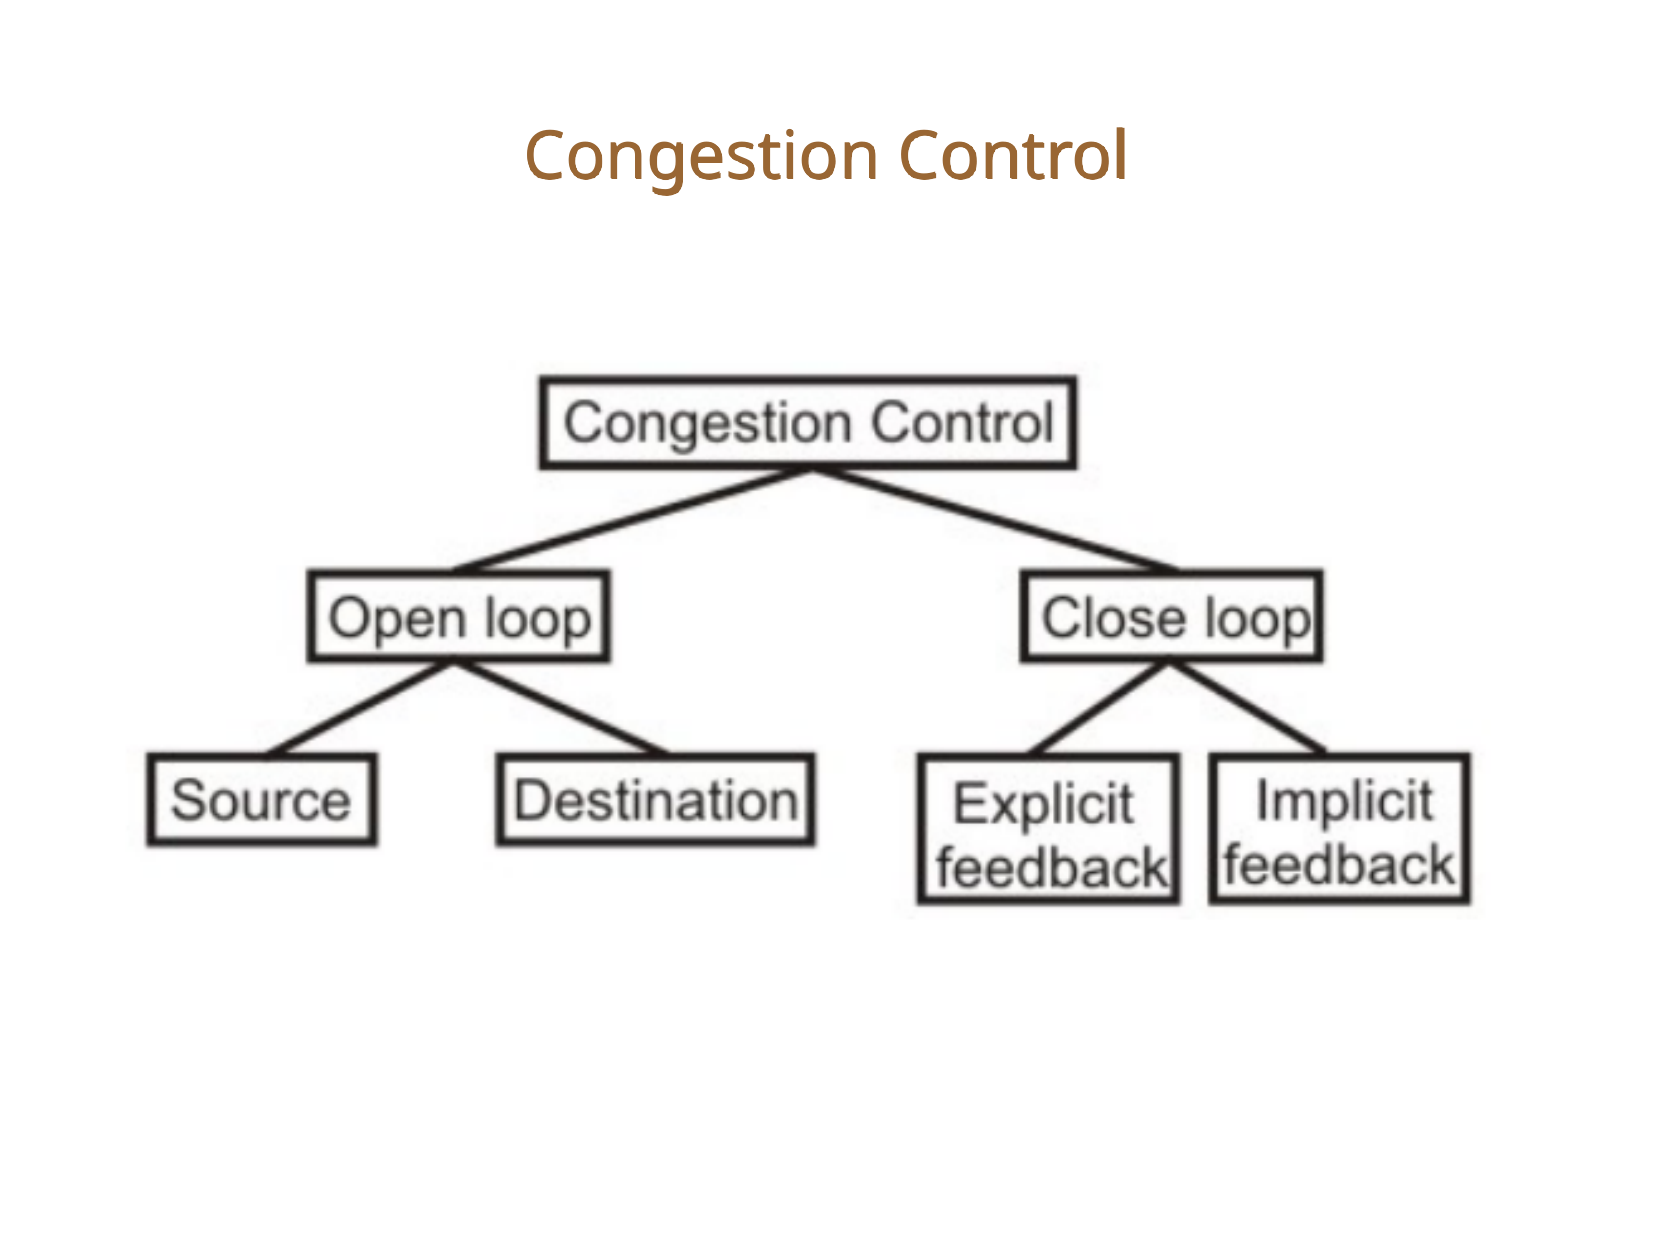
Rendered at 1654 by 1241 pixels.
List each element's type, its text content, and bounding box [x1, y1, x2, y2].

picture [82, 317, 1571, 983]
title Congestion Control [82, 49, 1571, 257]
